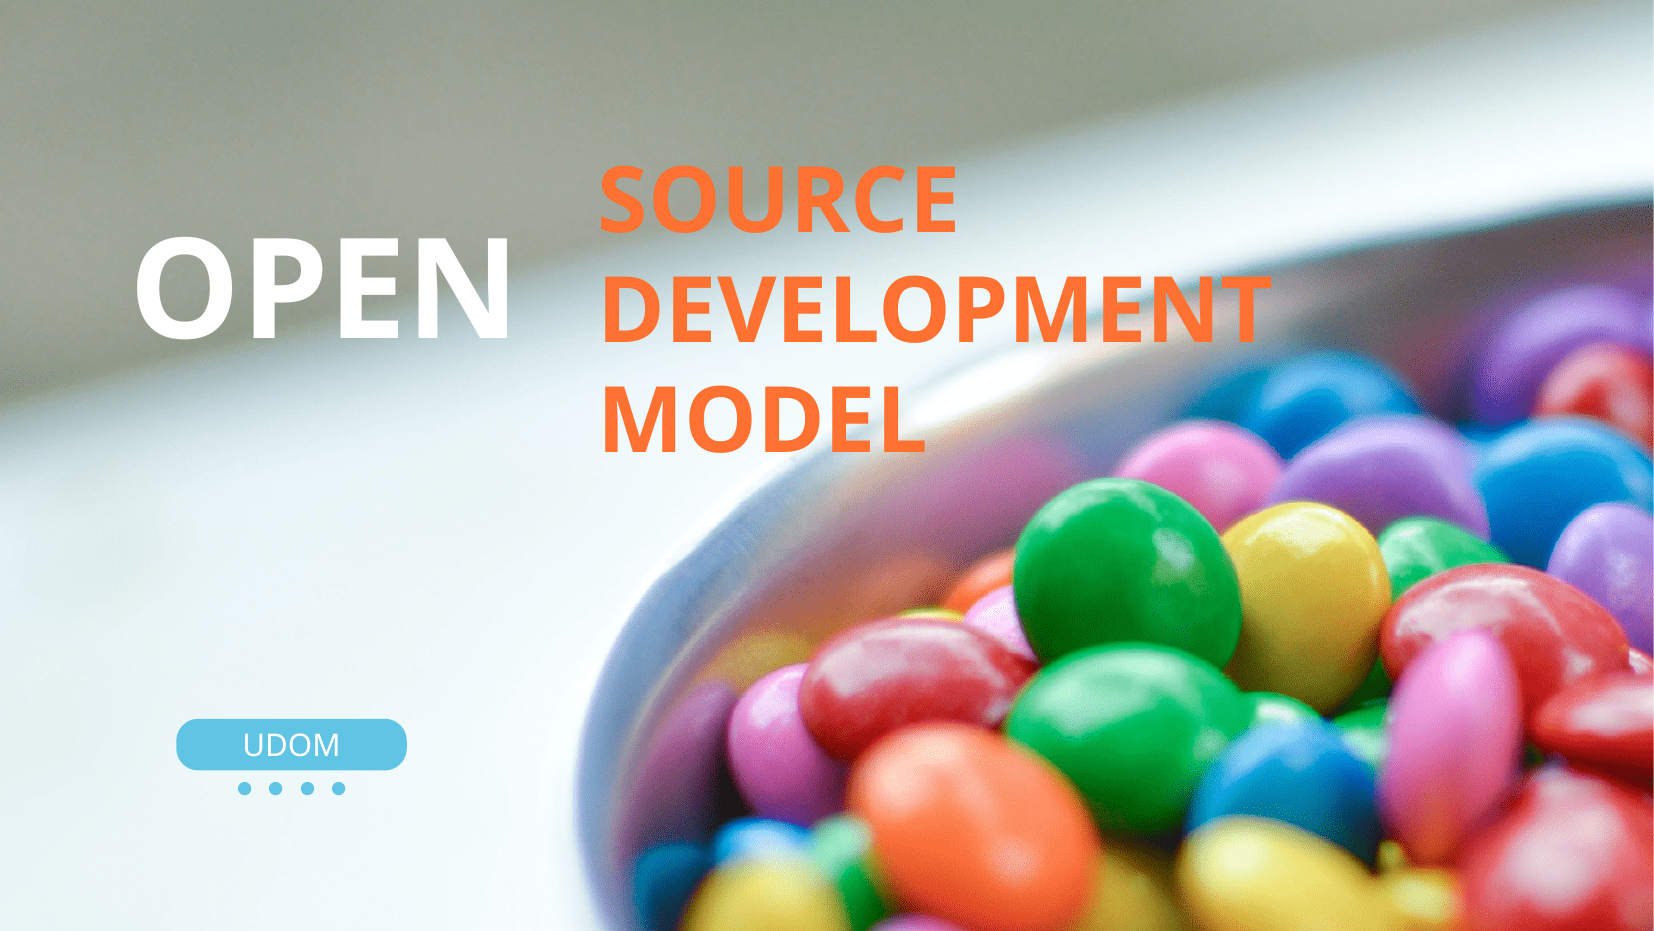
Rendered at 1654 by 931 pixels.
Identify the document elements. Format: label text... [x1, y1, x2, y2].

text_box [332, 782, 346, 796]
title SOURCE DEVELOPMENT MODEL [597, 144, 1463, 467]
title OPEN [129, 187, 597, 378]
text_box [300, 782, 315, 796]
text_box [269, 782, 283, 796]
text_box UDOM [176, 718, 407, 771]
text_box [237, 782, 252, 796]
